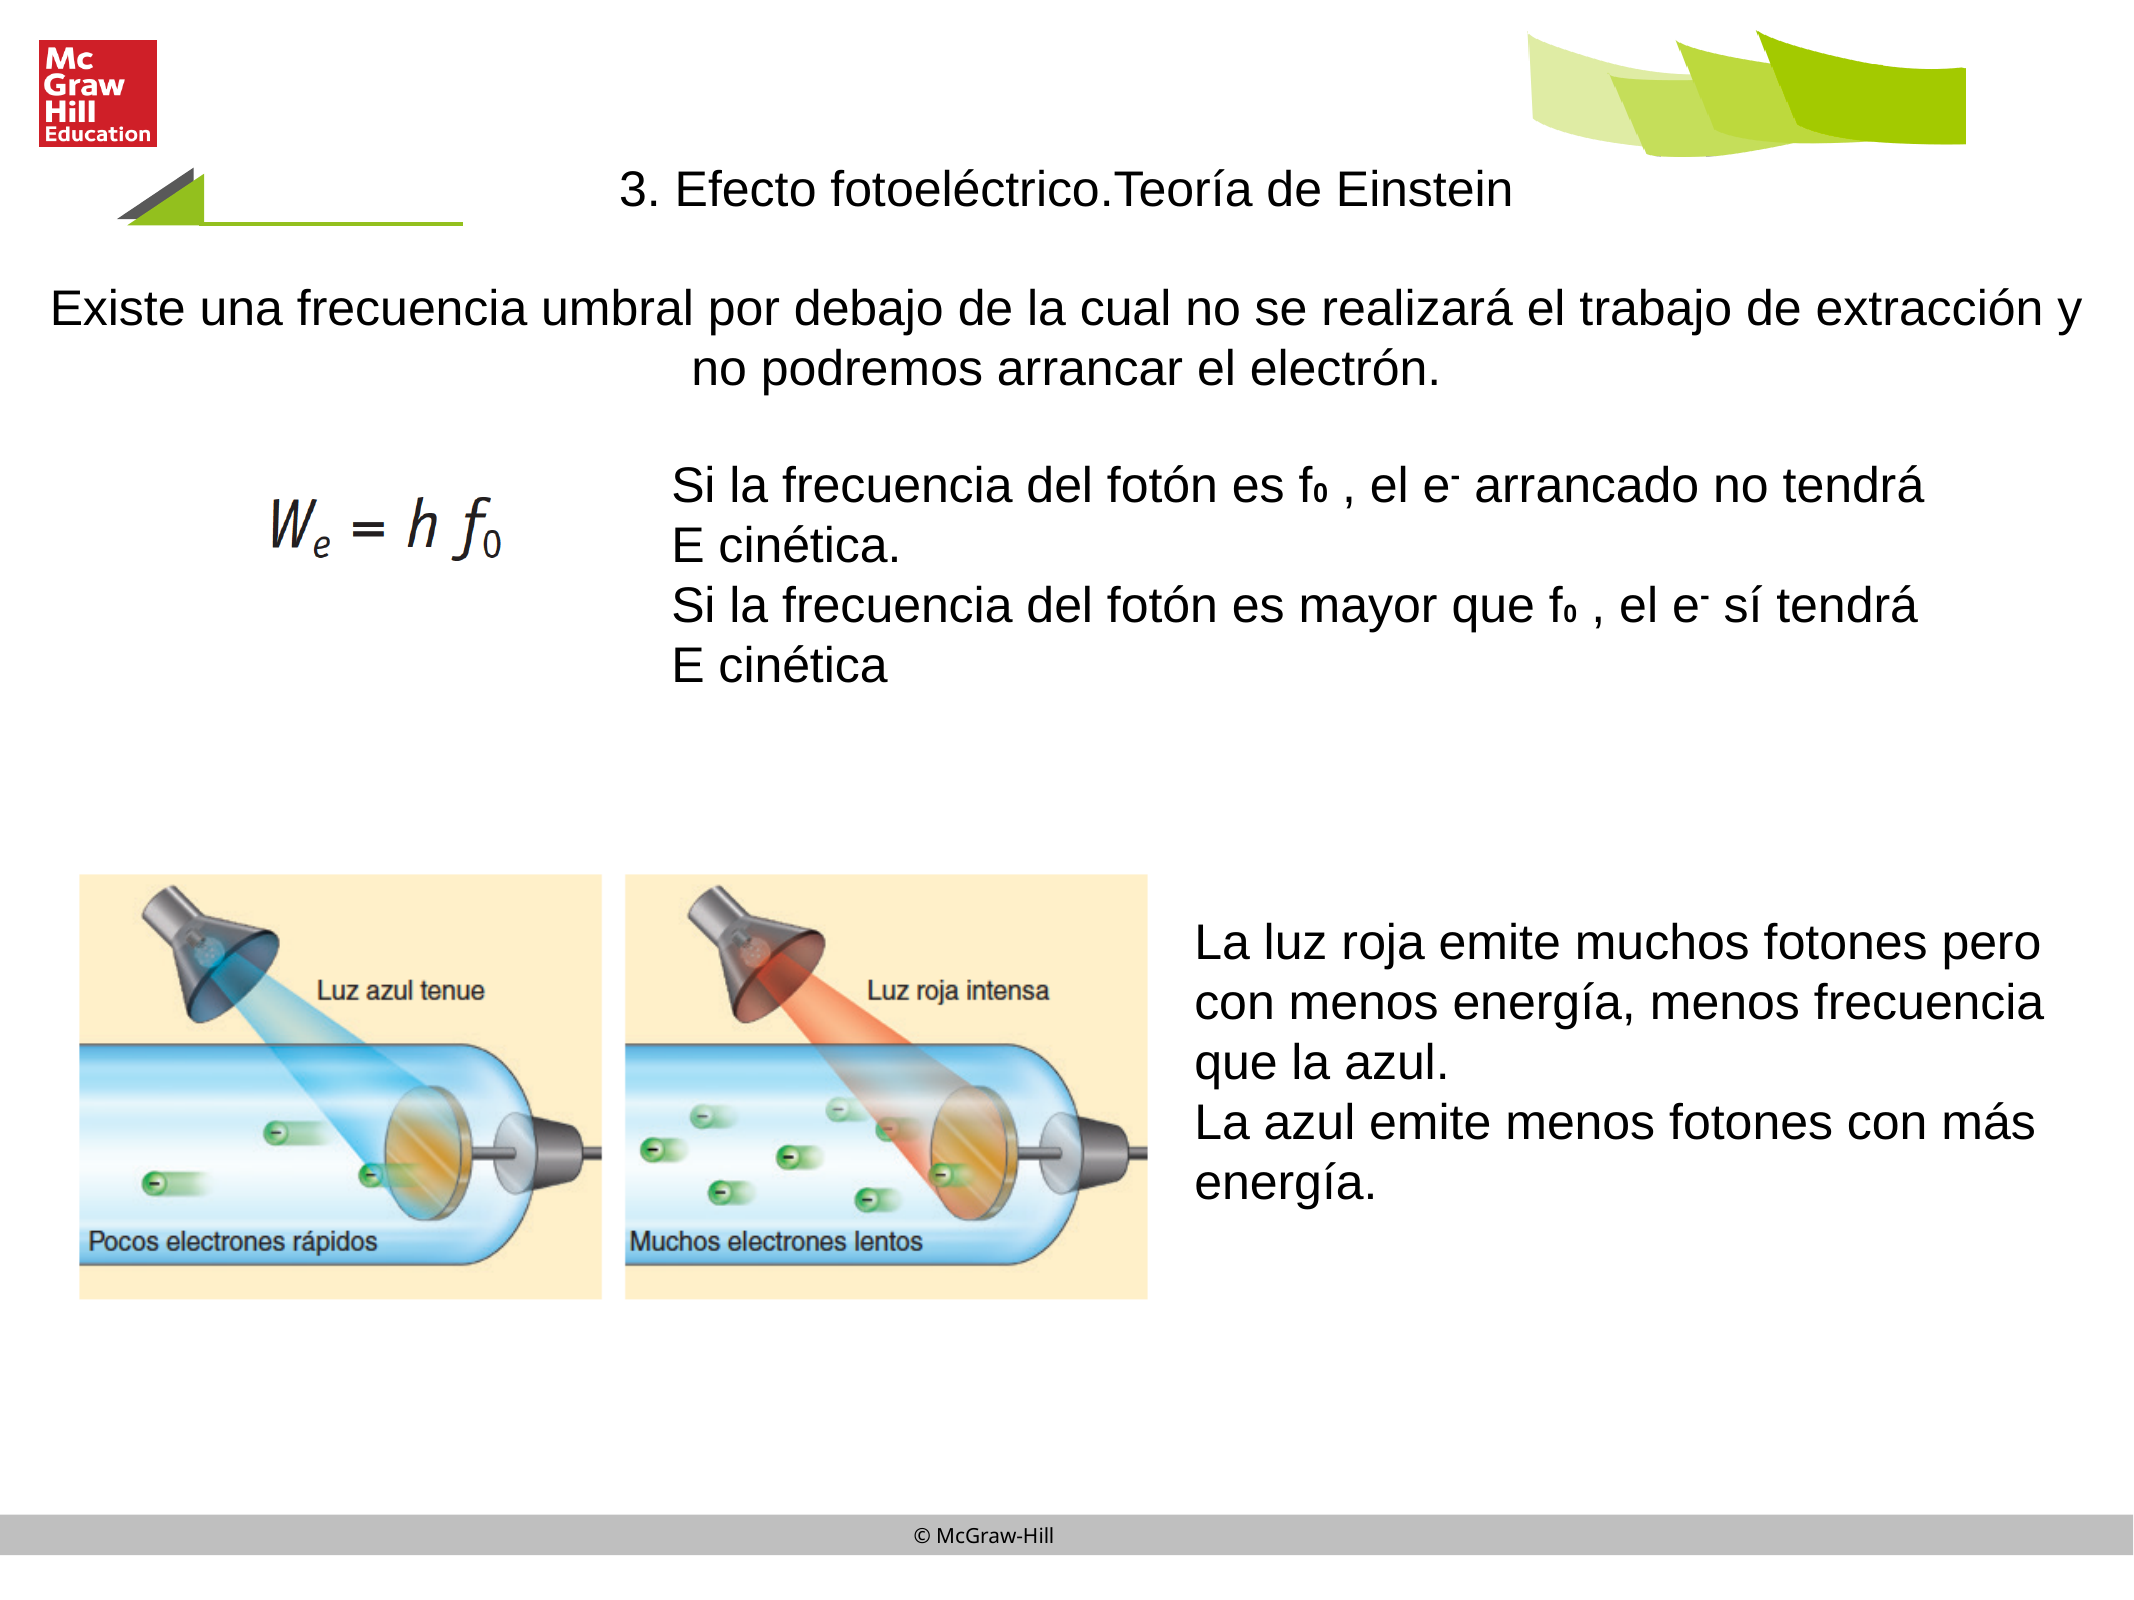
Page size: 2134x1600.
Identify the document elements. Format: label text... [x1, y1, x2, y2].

text_box [0, 1514, 2134, 1556]
text_box La luz roja emite muchos fotones pero con menos energía, menos frecuencia que la azul. La azul emite menos fotones con más energía. [1186, 900, 2118, 1218]
text_box Si la frecuencia del fotón es f0 , el e- arrancado no tendrá E cinética. Si la frecuencia del fotón es mayor que f0 , el e- sí tendrá E cinética [662, 443, 2043, 701]
text_box 3. Efecto fotoeléctrico.Teoría de Einstein [212, 148, 1922, 225]
picture [262, 483, 512, 573]
picture [68, 863, 1163, 1308]
picture [39, 40, 157, 147]
text_box [116, 167, 205, 226]
picture [1387, 30, 1966, 157]
text_box Existe una frecuencia umbral por debajo de la cual no se realizará el trabajo de extracción y no podremos arrancar el electrón. [32, 266, 2101, 404]
text_box © McGraw-Hill [707, 1514, 1261, 1555]
